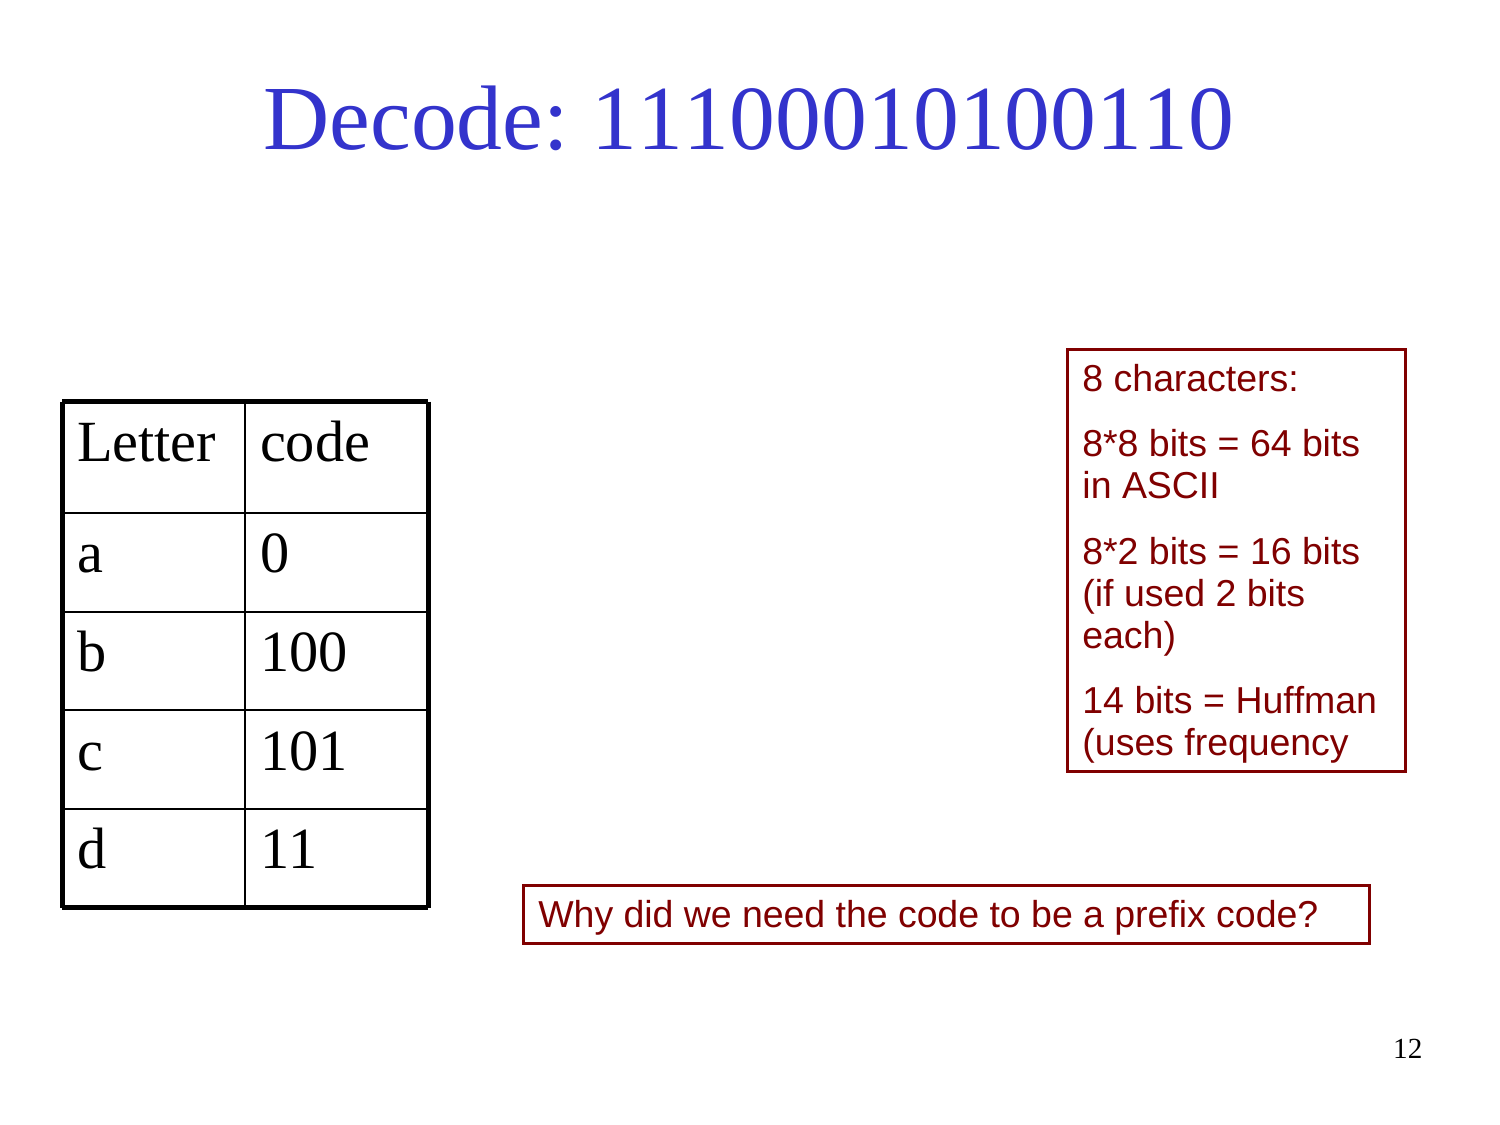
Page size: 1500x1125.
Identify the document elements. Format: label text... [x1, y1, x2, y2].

text_box code [246, 404, 426, 512]
title Decode: 11100010100110 [112, 37, 1388, 201]
text_box c [65, 711, 244, 808]
text_box 8 characters: 8*8 bits = 64 bits in ASCII 8*2 bits = 16 bits (if used 2 bits each) 14 bits = Huffman (uses frequency [1067, 349, 1406, 772]
text_box 100 [246, 613, 426, 709]
text_box d [65, 810, 244, 905]
text_box 0 [246, 514, 426, 611]
text_box Letter [65, 404, 244, 512]
text_box 11 [246, 810, 426, 905]
text_box a [65, 514, 244, 611]
text_box Why did we need the code to be a prefix code? [523, 885, 1370, 944]
text_box 101 [246, 711, 426, 808]
text_box b [65, 613, 244, 709]
